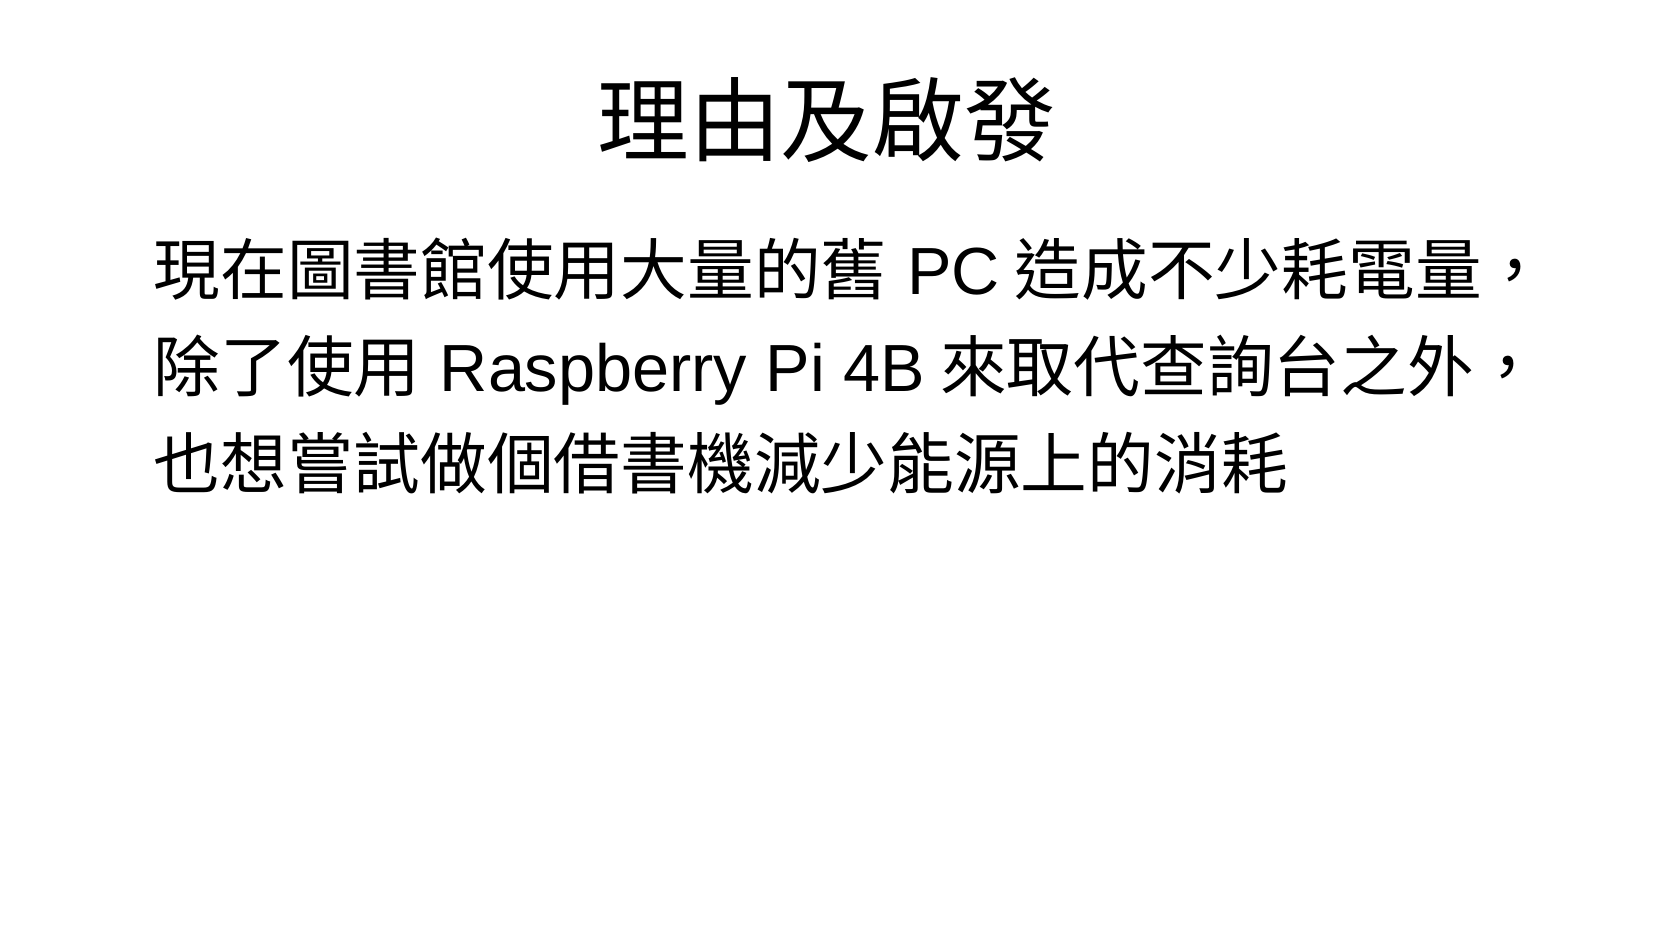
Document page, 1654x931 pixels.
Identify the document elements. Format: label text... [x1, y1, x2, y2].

title 理由及啟發 [82, 37, 1571, 193]
list 現在圖書館使用大量的舊PC造成不少耗電量，除了使用Raspberry Pi 4B來取代查詢台之外，也想嘗試做個借書機減少能源上的消耗 [82, 217, 1571, 758]
